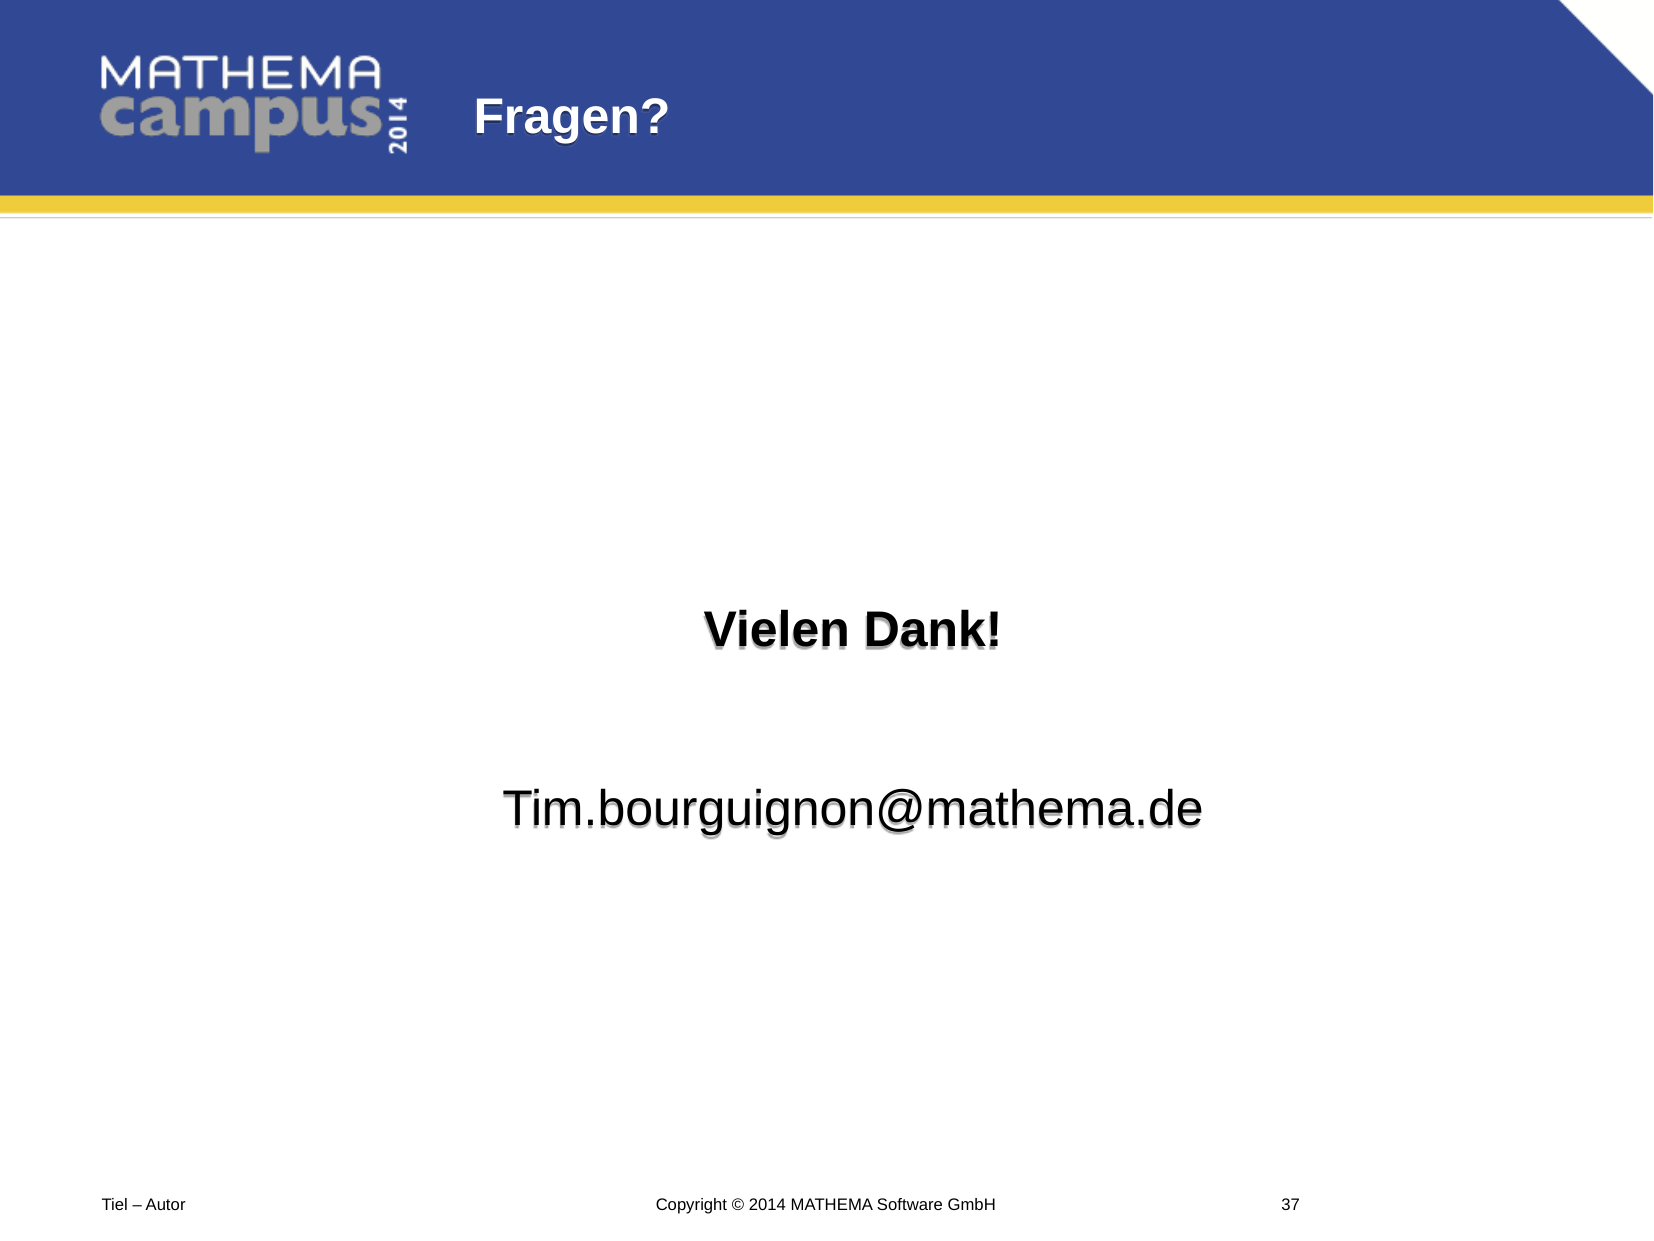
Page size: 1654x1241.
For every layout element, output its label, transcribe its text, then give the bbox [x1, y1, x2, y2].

list Vielen Dank! Tim.bourguignon@mathema.de [101, 292, 1547, 1140]
title Fragen? [473, 70, 1547, 158]
